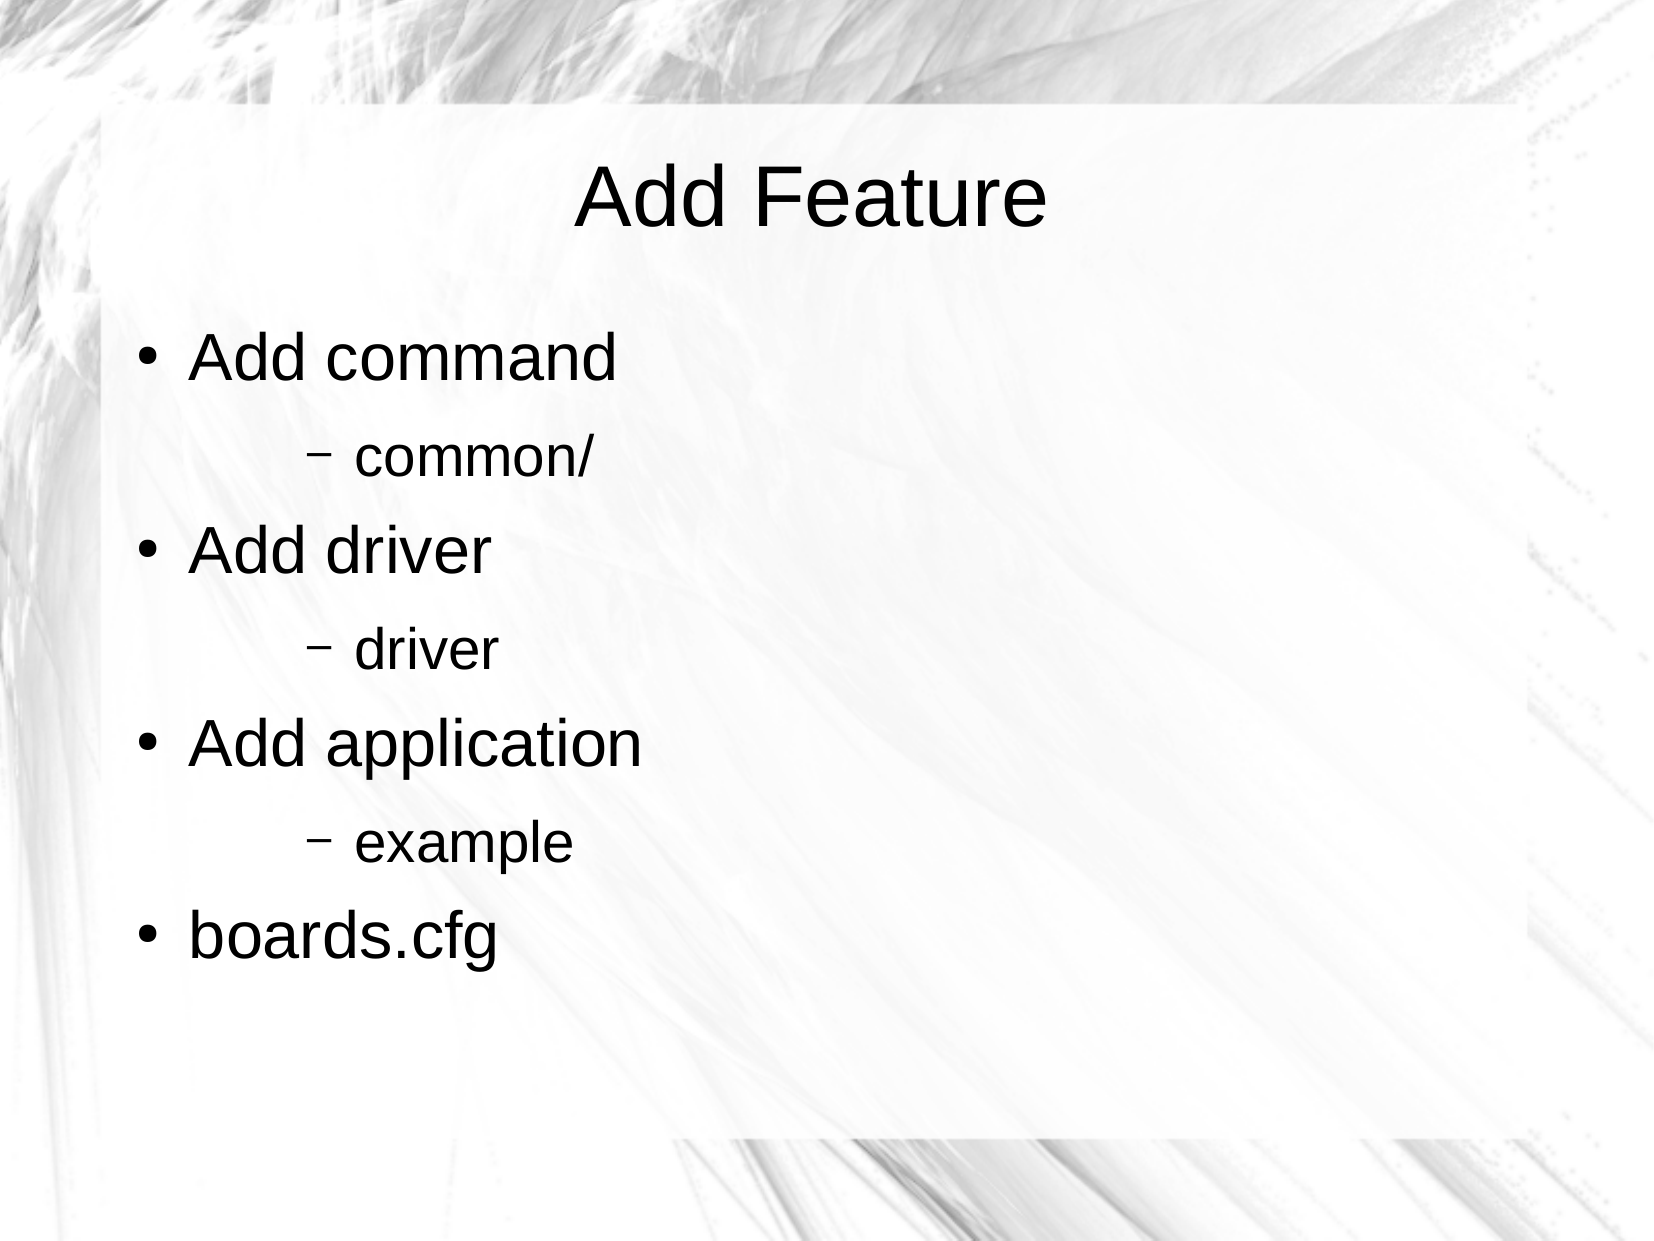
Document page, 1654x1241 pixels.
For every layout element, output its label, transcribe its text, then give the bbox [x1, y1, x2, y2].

list Add command common/ Add driver driver Add application example boards.cfg [118, 319, 1571, 1039]
picture [0, 0, 1654, 1241]
title Add Feature [118, 112, 1506, 281]
